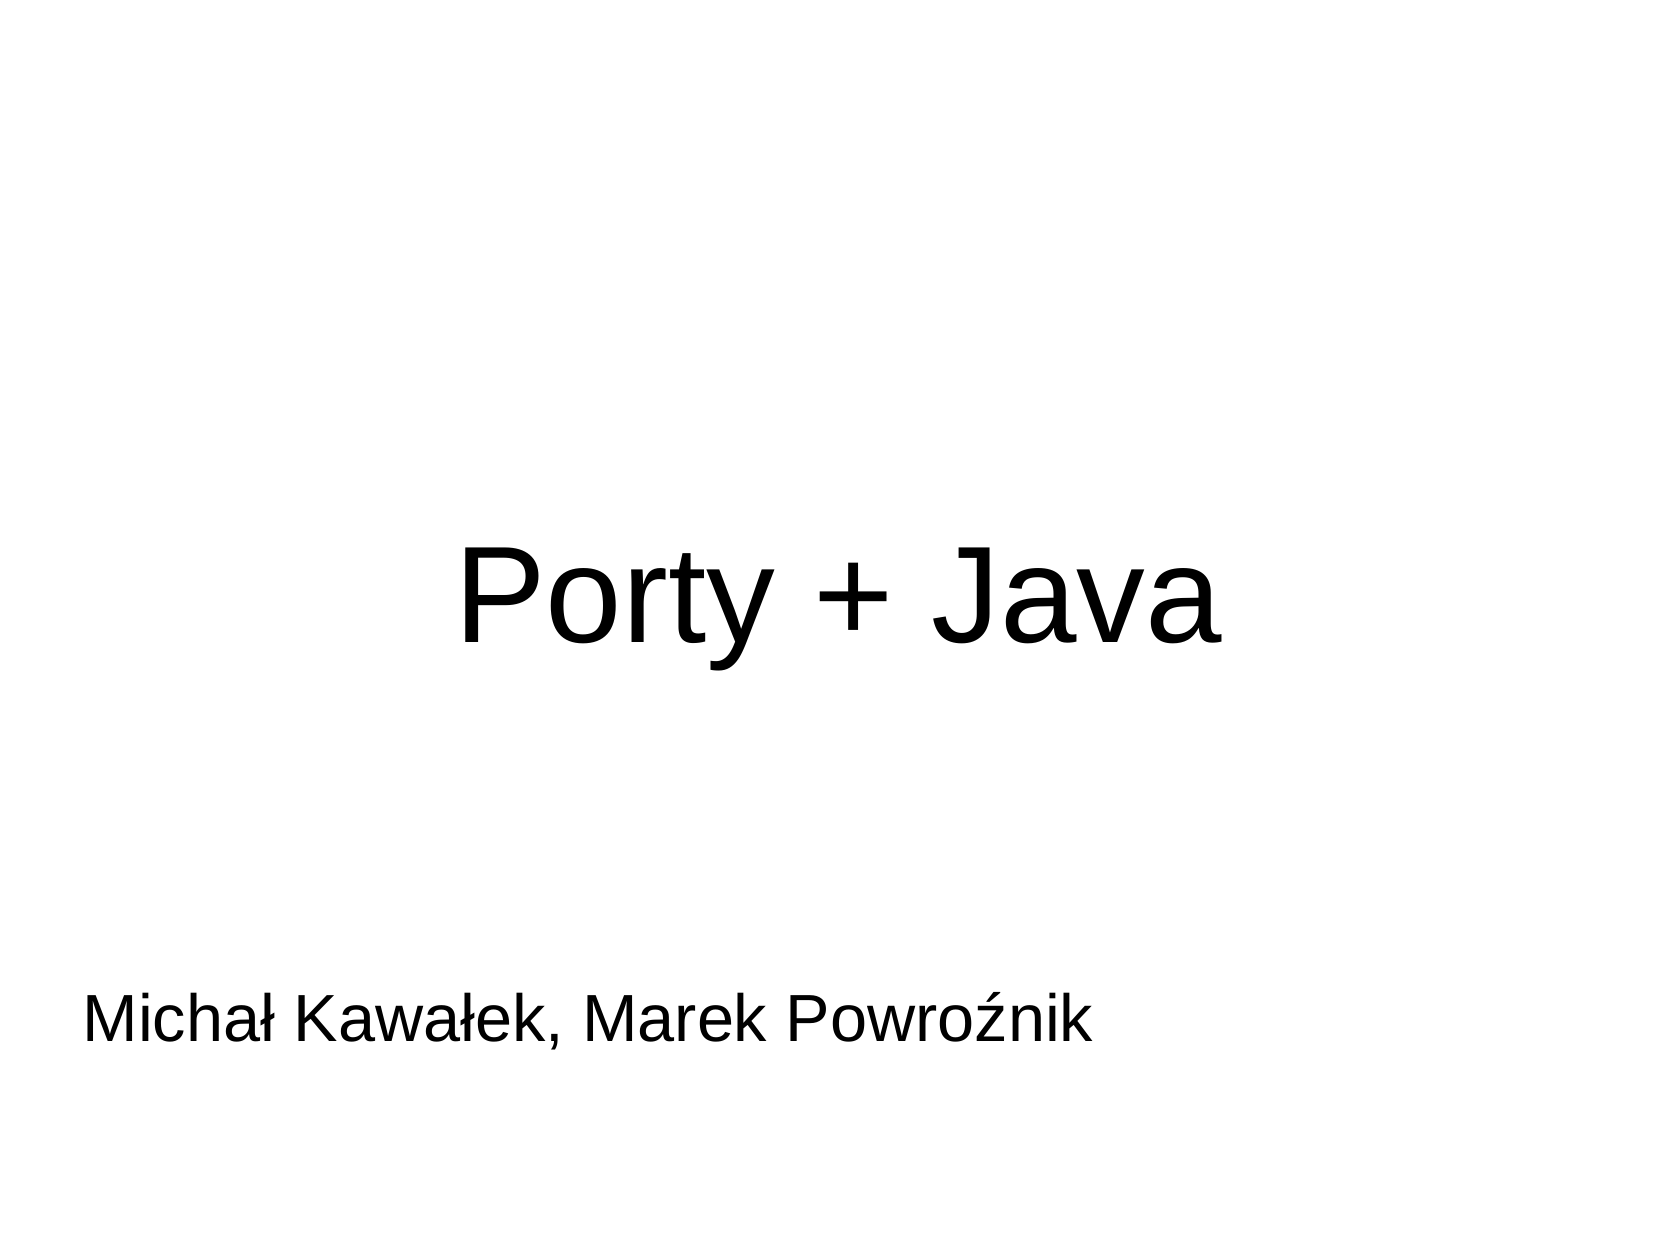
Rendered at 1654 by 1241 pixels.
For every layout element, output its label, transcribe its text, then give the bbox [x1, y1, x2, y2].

title Porty + Java [94, 484, 1583, 692]
subtitle Michał Kawałek, Marek Powroźnik [82, 921, 1571, 1109]
